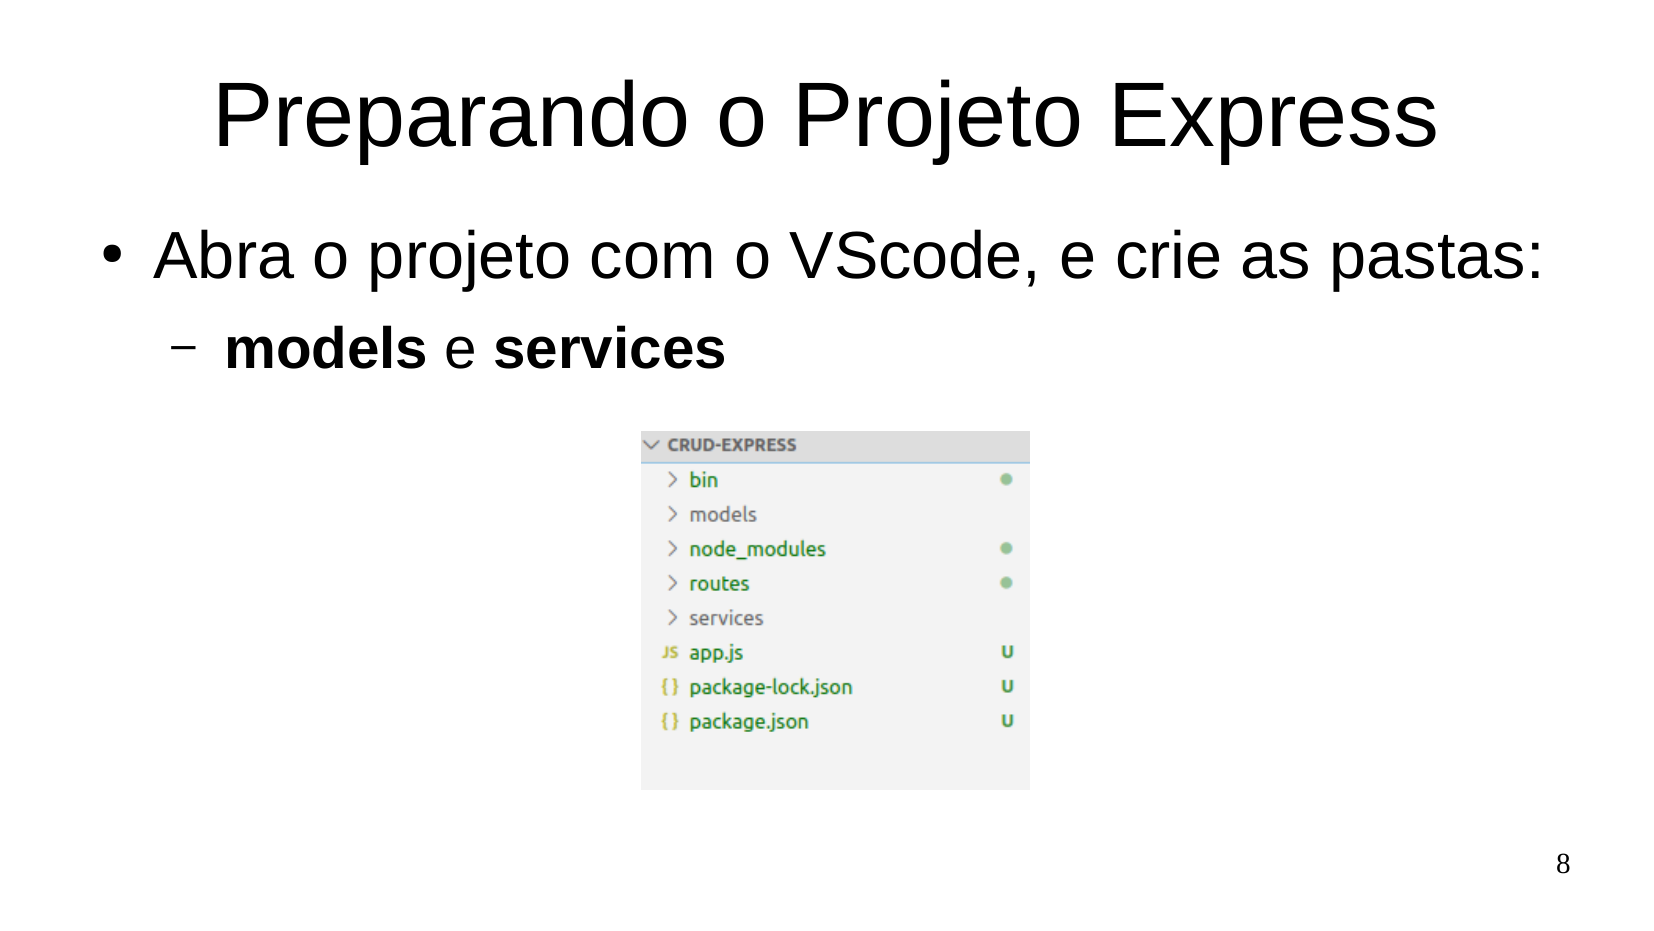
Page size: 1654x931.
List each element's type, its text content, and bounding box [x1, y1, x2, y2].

list Abra o projeto com o VScode, e crie as pastas: models e services [82, 217, 1571, 758]
title Preparando o Projeto Express [82, 37, 1571, 193]
picture [641, 431, 1030, 790]
